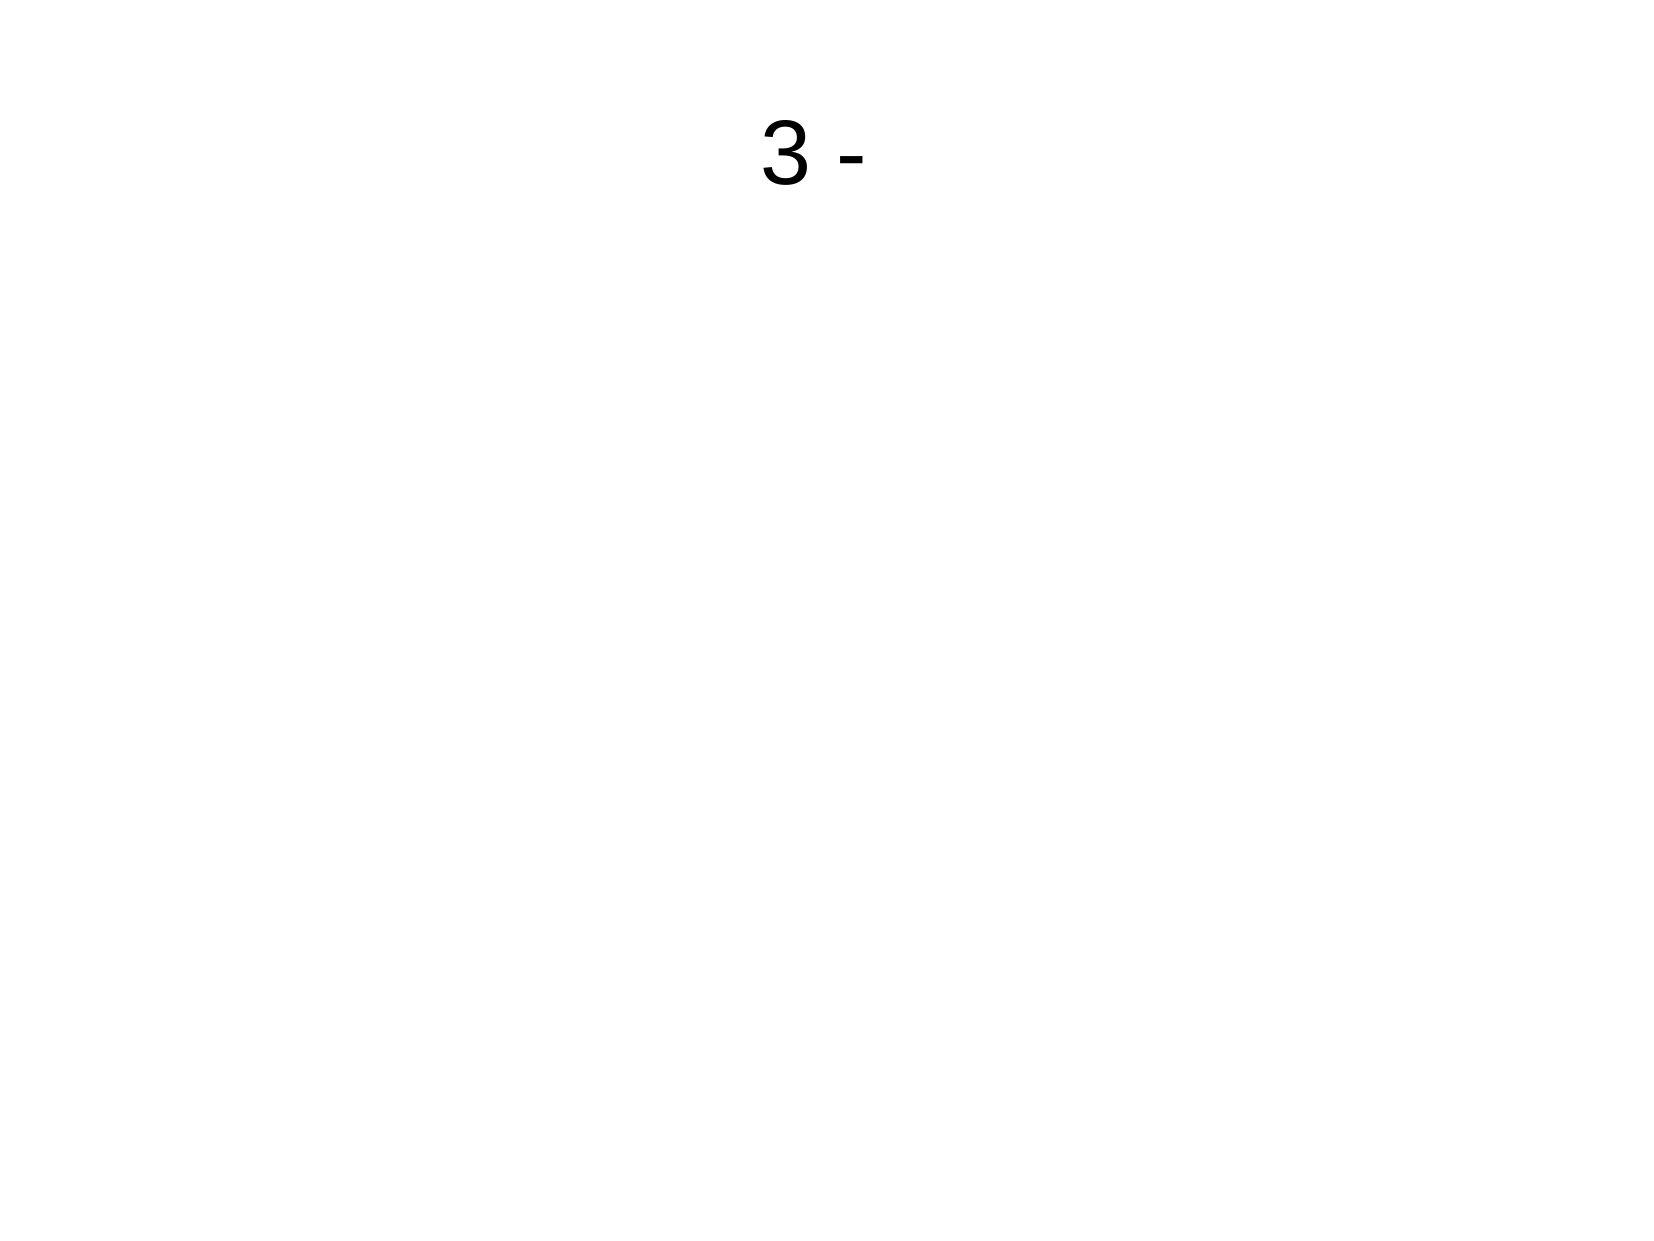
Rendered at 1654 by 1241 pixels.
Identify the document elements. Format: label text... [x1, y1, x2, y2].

title 3 - [82, 49, 1571, 257]
